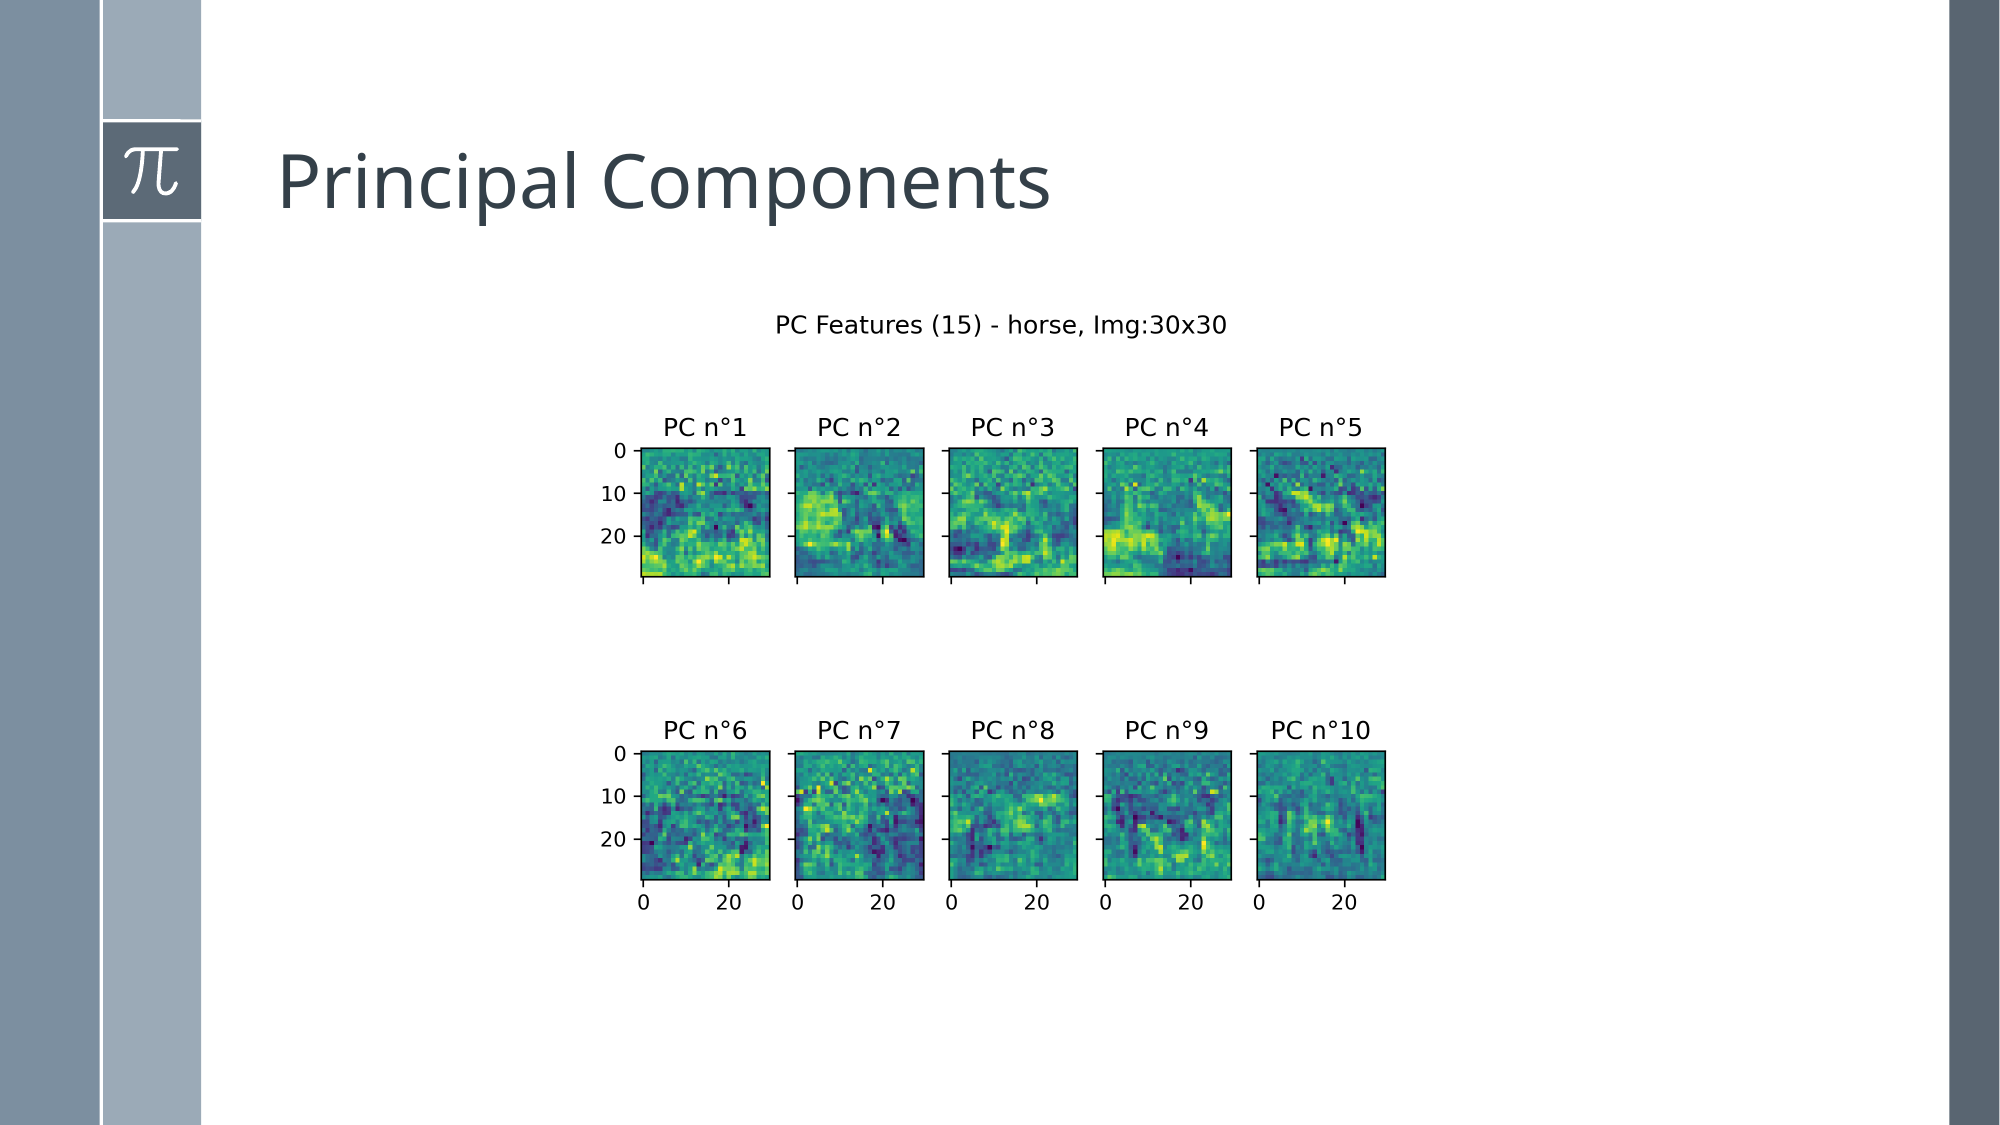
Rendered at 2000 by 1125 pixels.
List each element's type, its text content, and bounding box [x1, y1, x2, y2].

text_box Principal Components [261, 29, 1867, 233]
picture [585, 299, 1400, 929]
